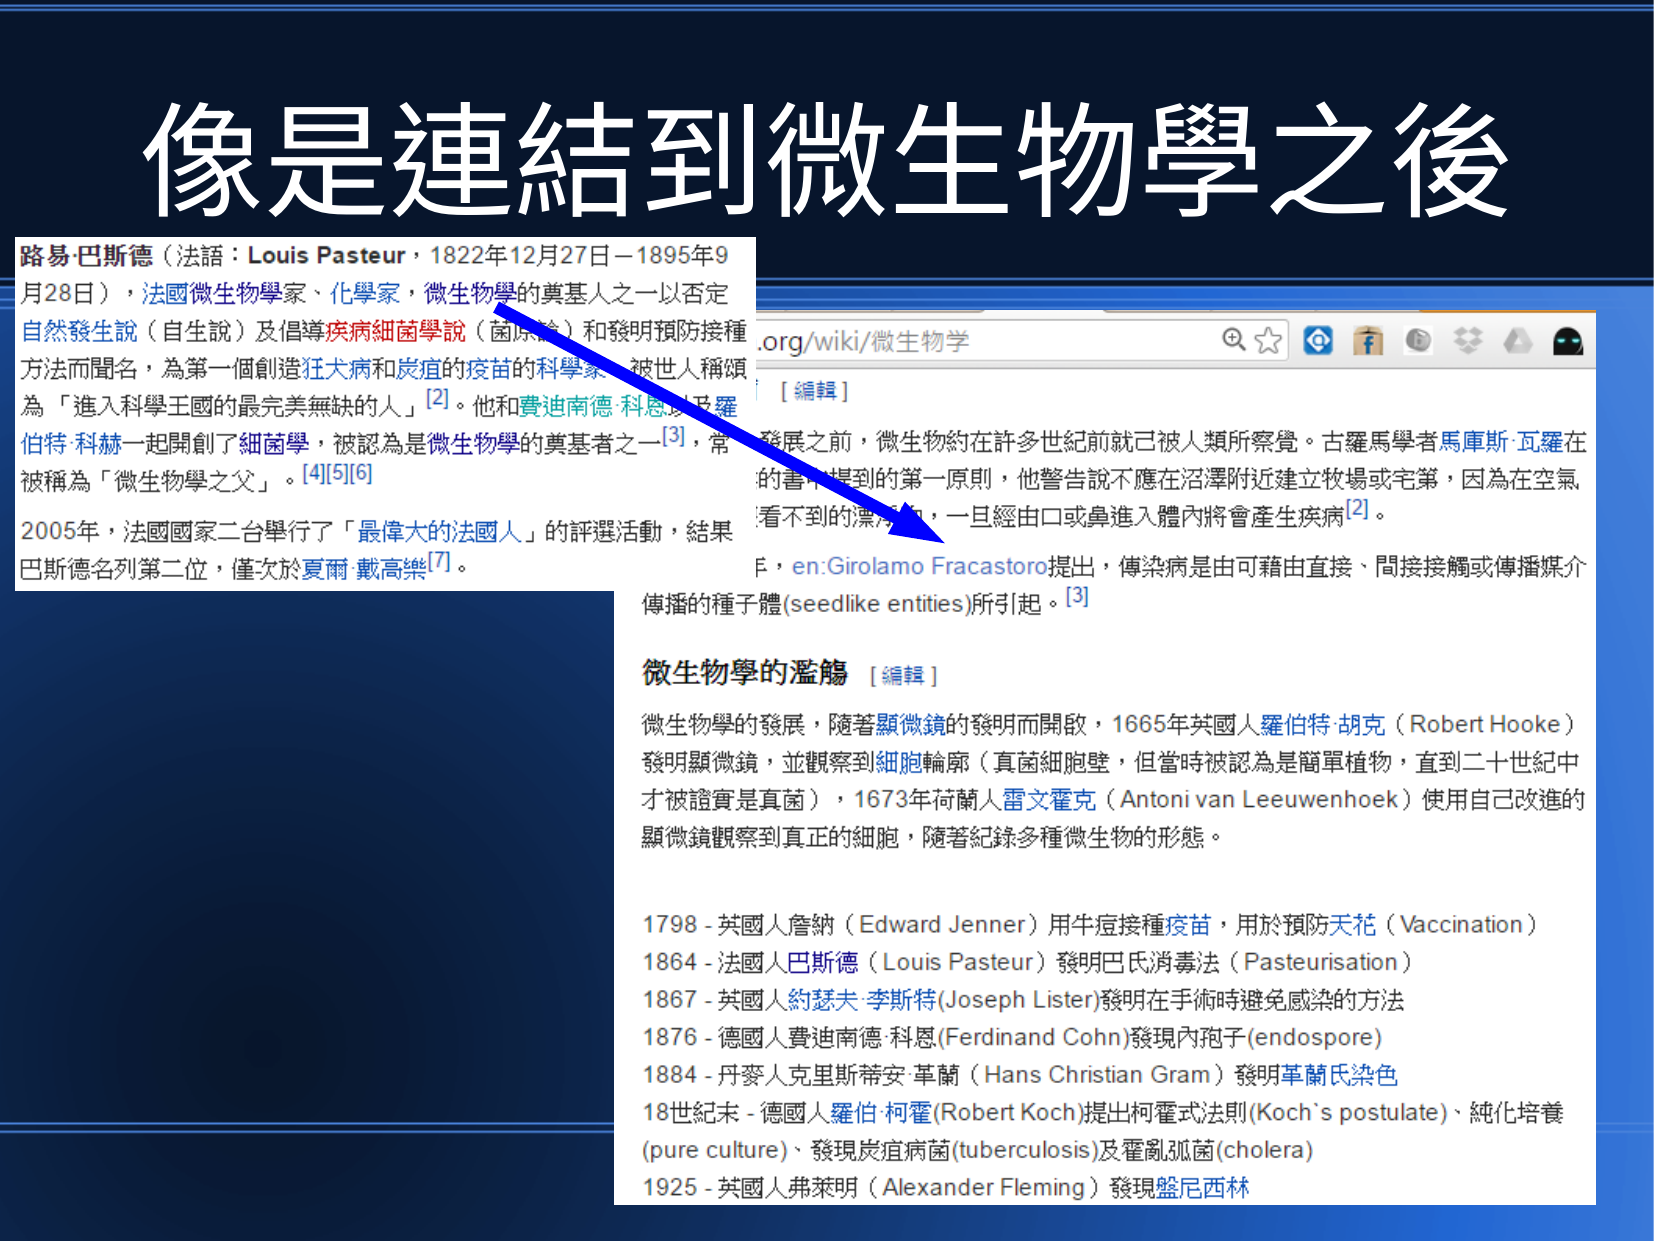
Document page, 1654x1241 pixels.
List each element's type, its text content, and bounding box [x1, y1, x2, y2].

title 像是連結到微生物學之後 [82, 49, 1571, 257]
picture [0, 0, 1654, 1241]
